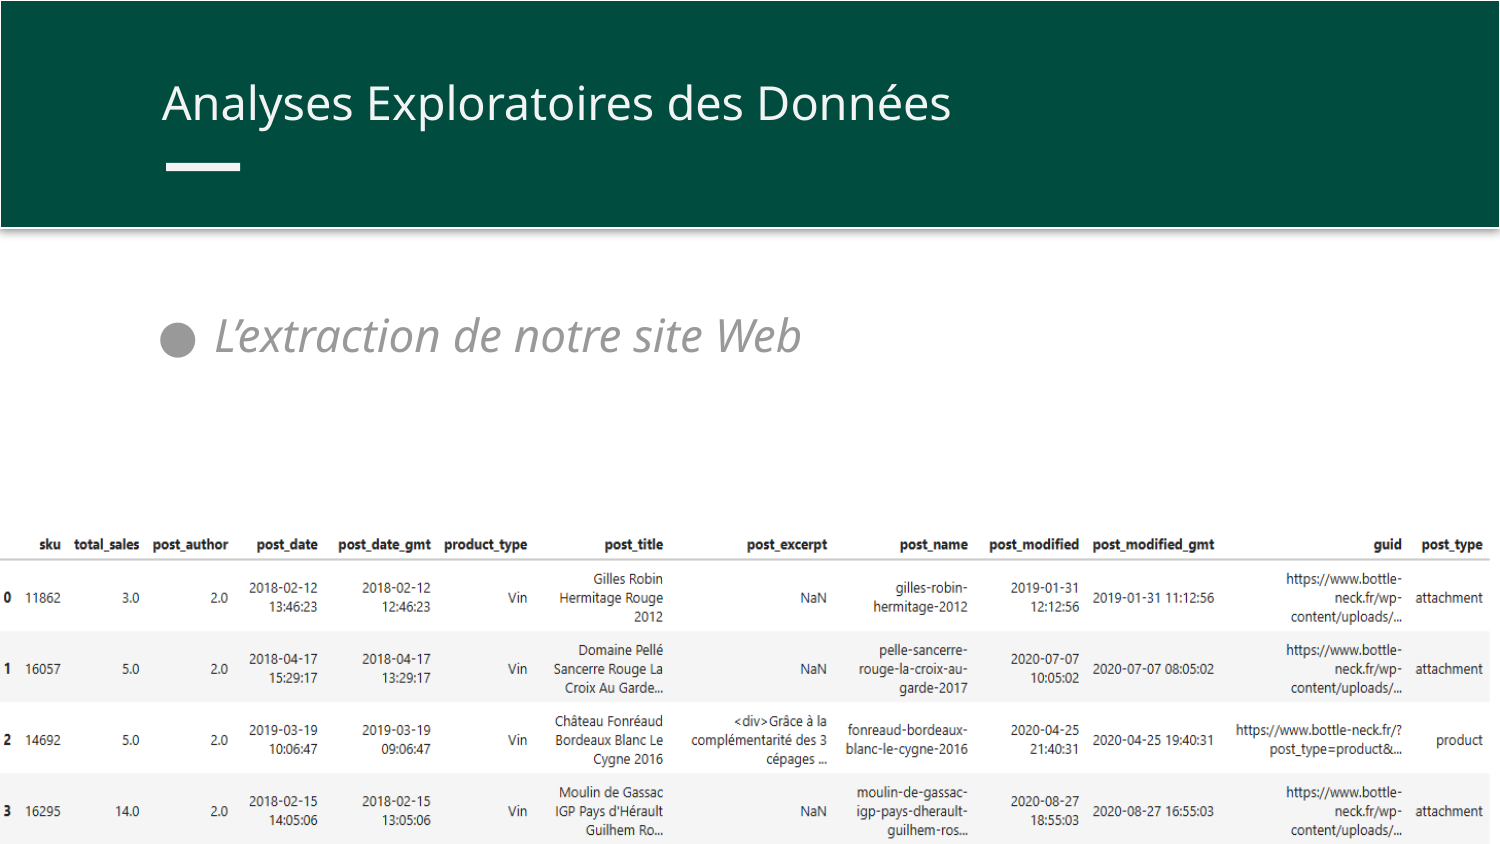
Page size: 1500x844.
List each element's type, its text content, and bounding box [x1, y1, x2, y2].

picture [0, 535, 1500, 844]
list L’extraction de notre site Web [124, 228, 1017, 474]
text_box [167, 163, 240, 171]
text_box Analyses Exploratoires des Données [146, 55, 1500, 150]
